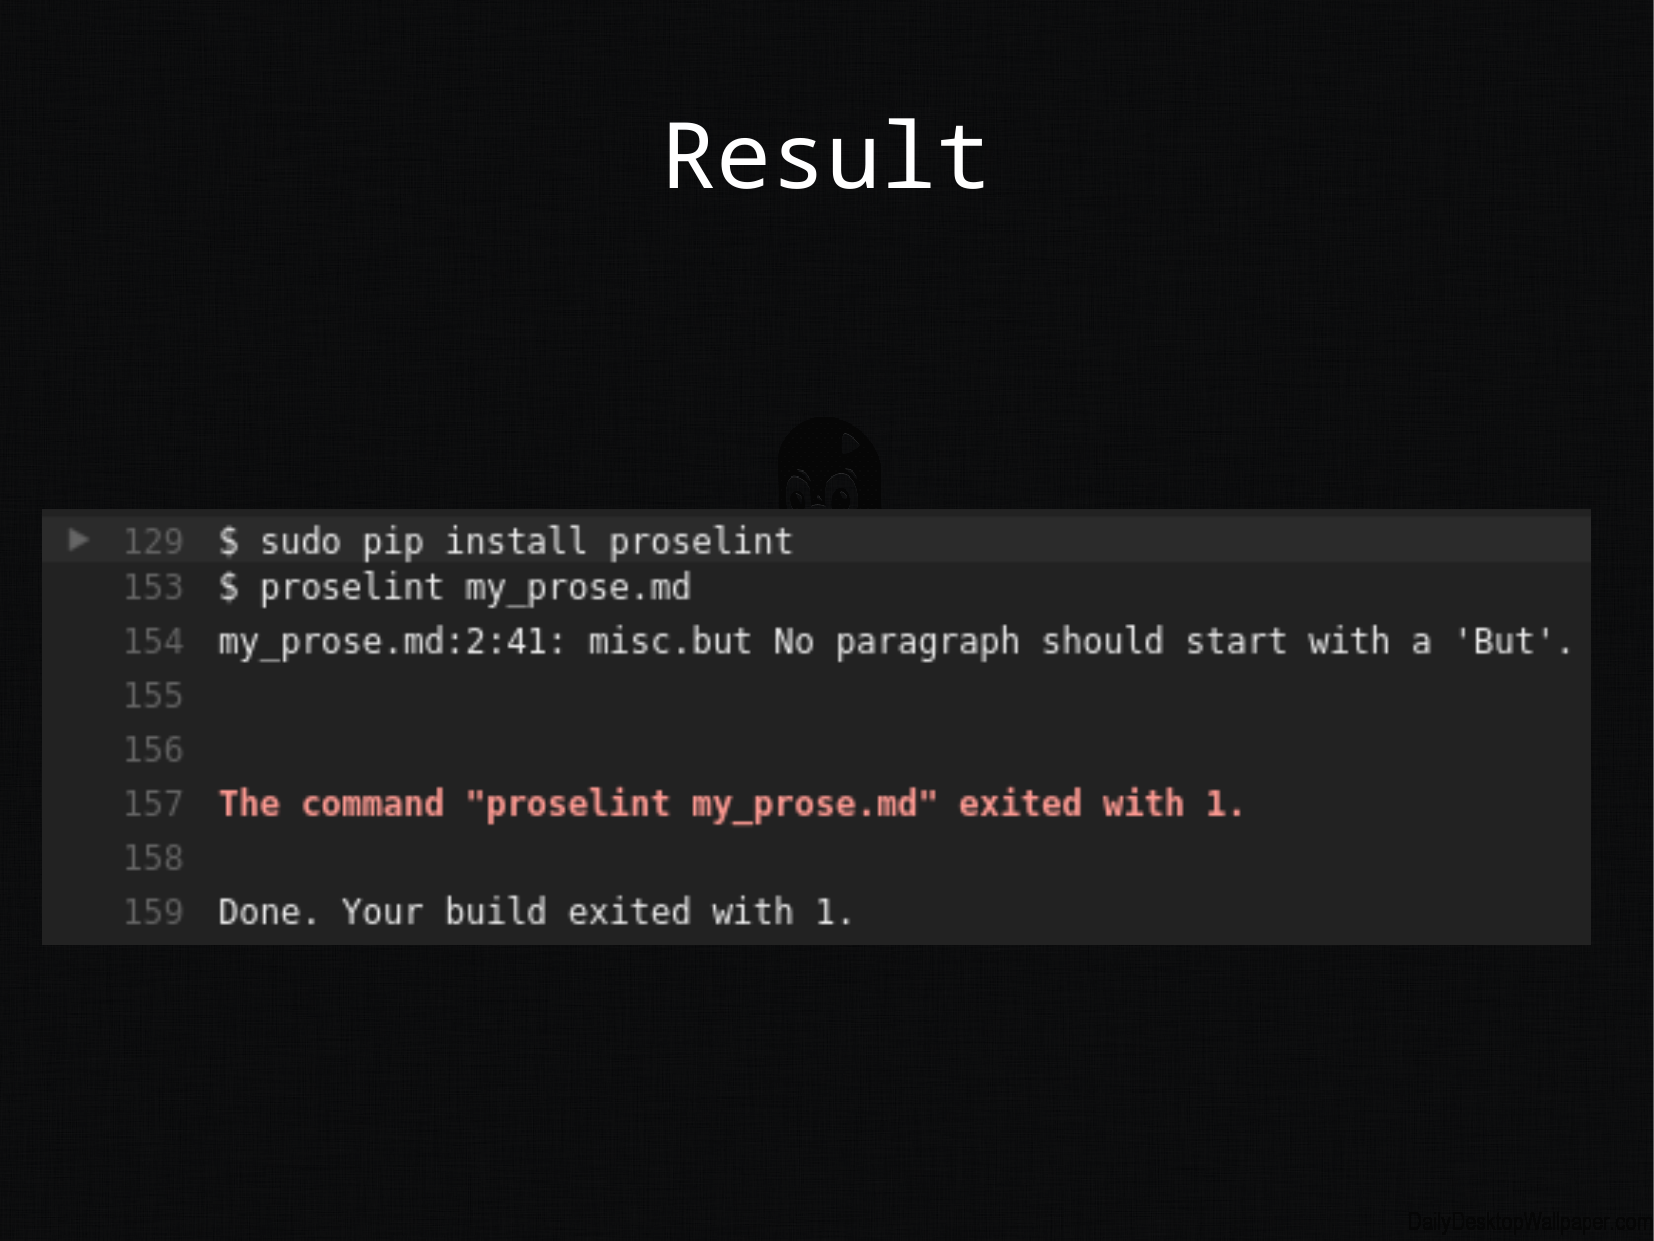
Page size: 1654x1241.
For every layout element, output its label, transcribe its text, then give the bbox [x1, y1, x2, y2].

title Result [82, 49, 1571, 257]
picture [0, 0, 1654, 1241]
